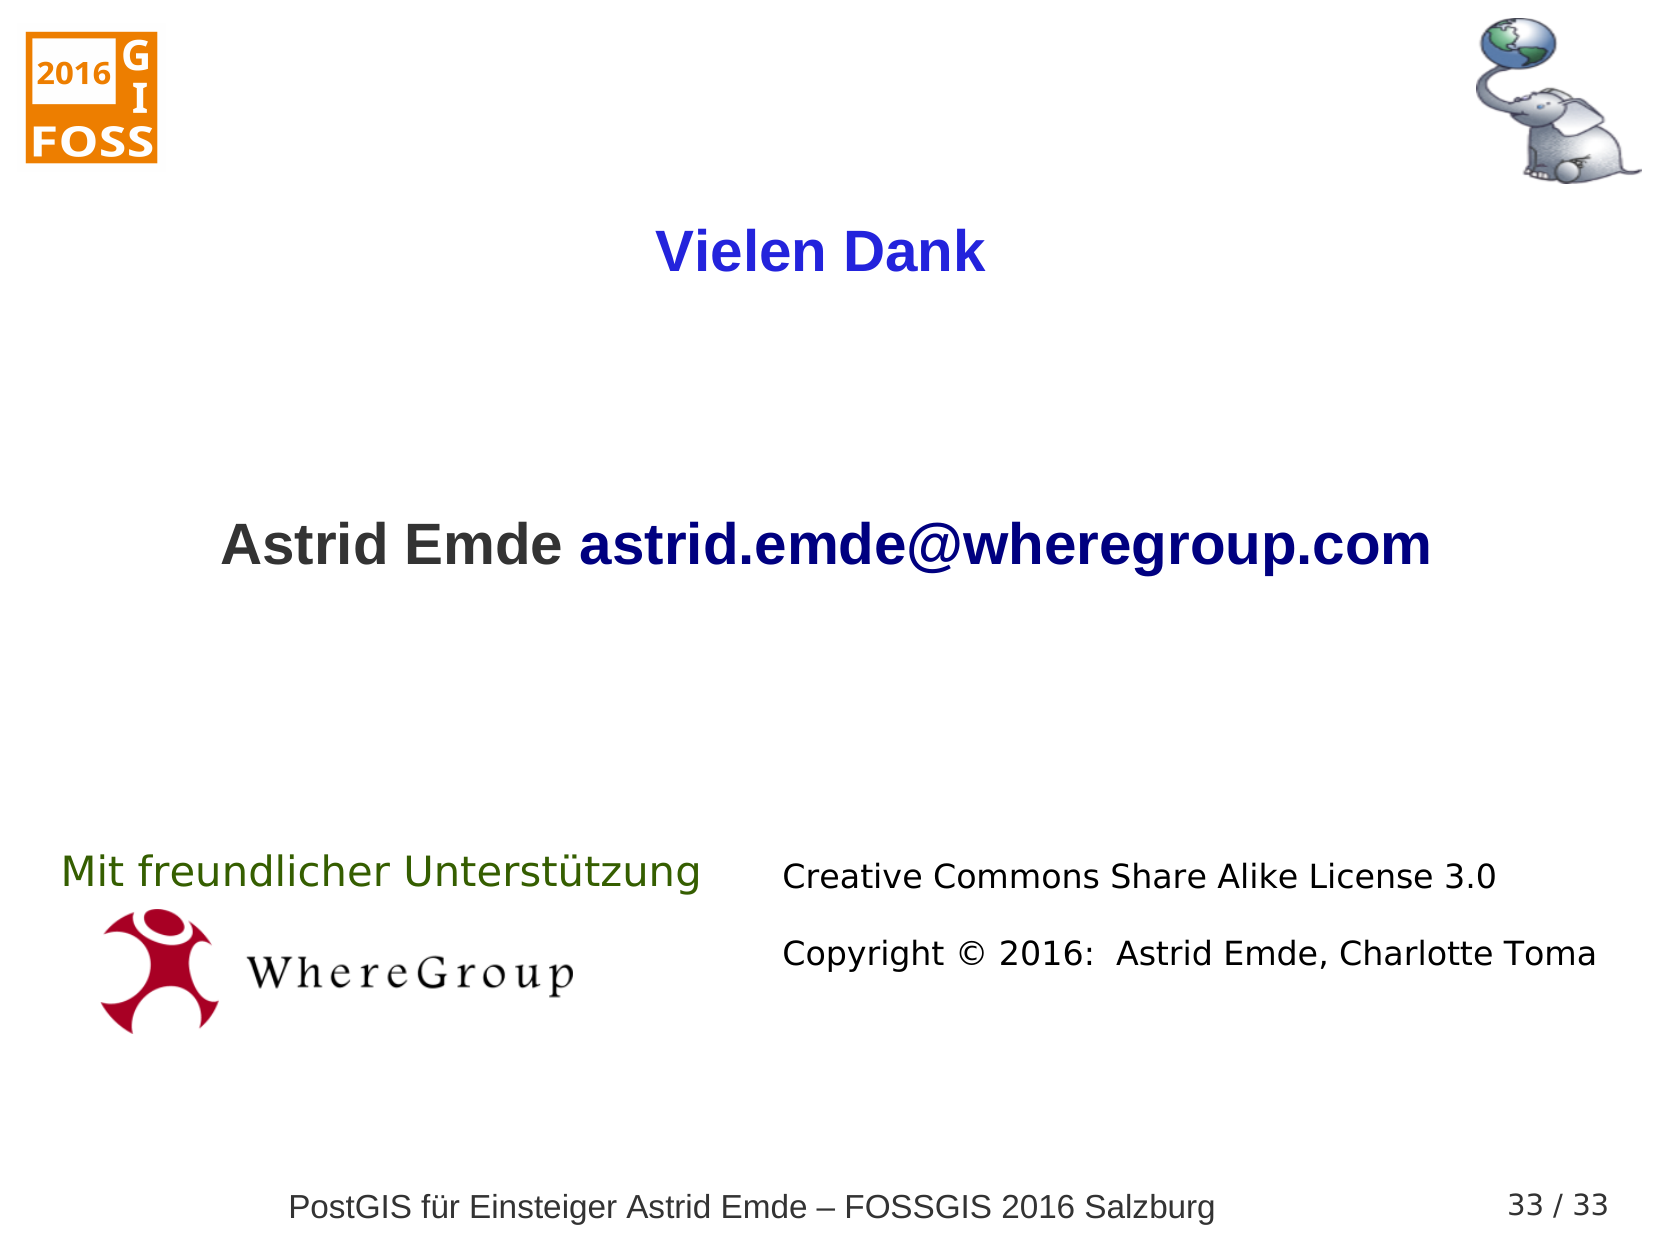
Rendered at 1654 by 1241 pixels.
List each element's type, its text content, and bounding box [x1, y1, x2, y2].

picture [1476, 18, 1642, 184]
list Astrid Emde astrid.emde@wheregroup.com [29, 354, 1625, 1173]
title Vielen Dank [76, 177, 1565, 325]
picture [17, 23, 166, 172]
